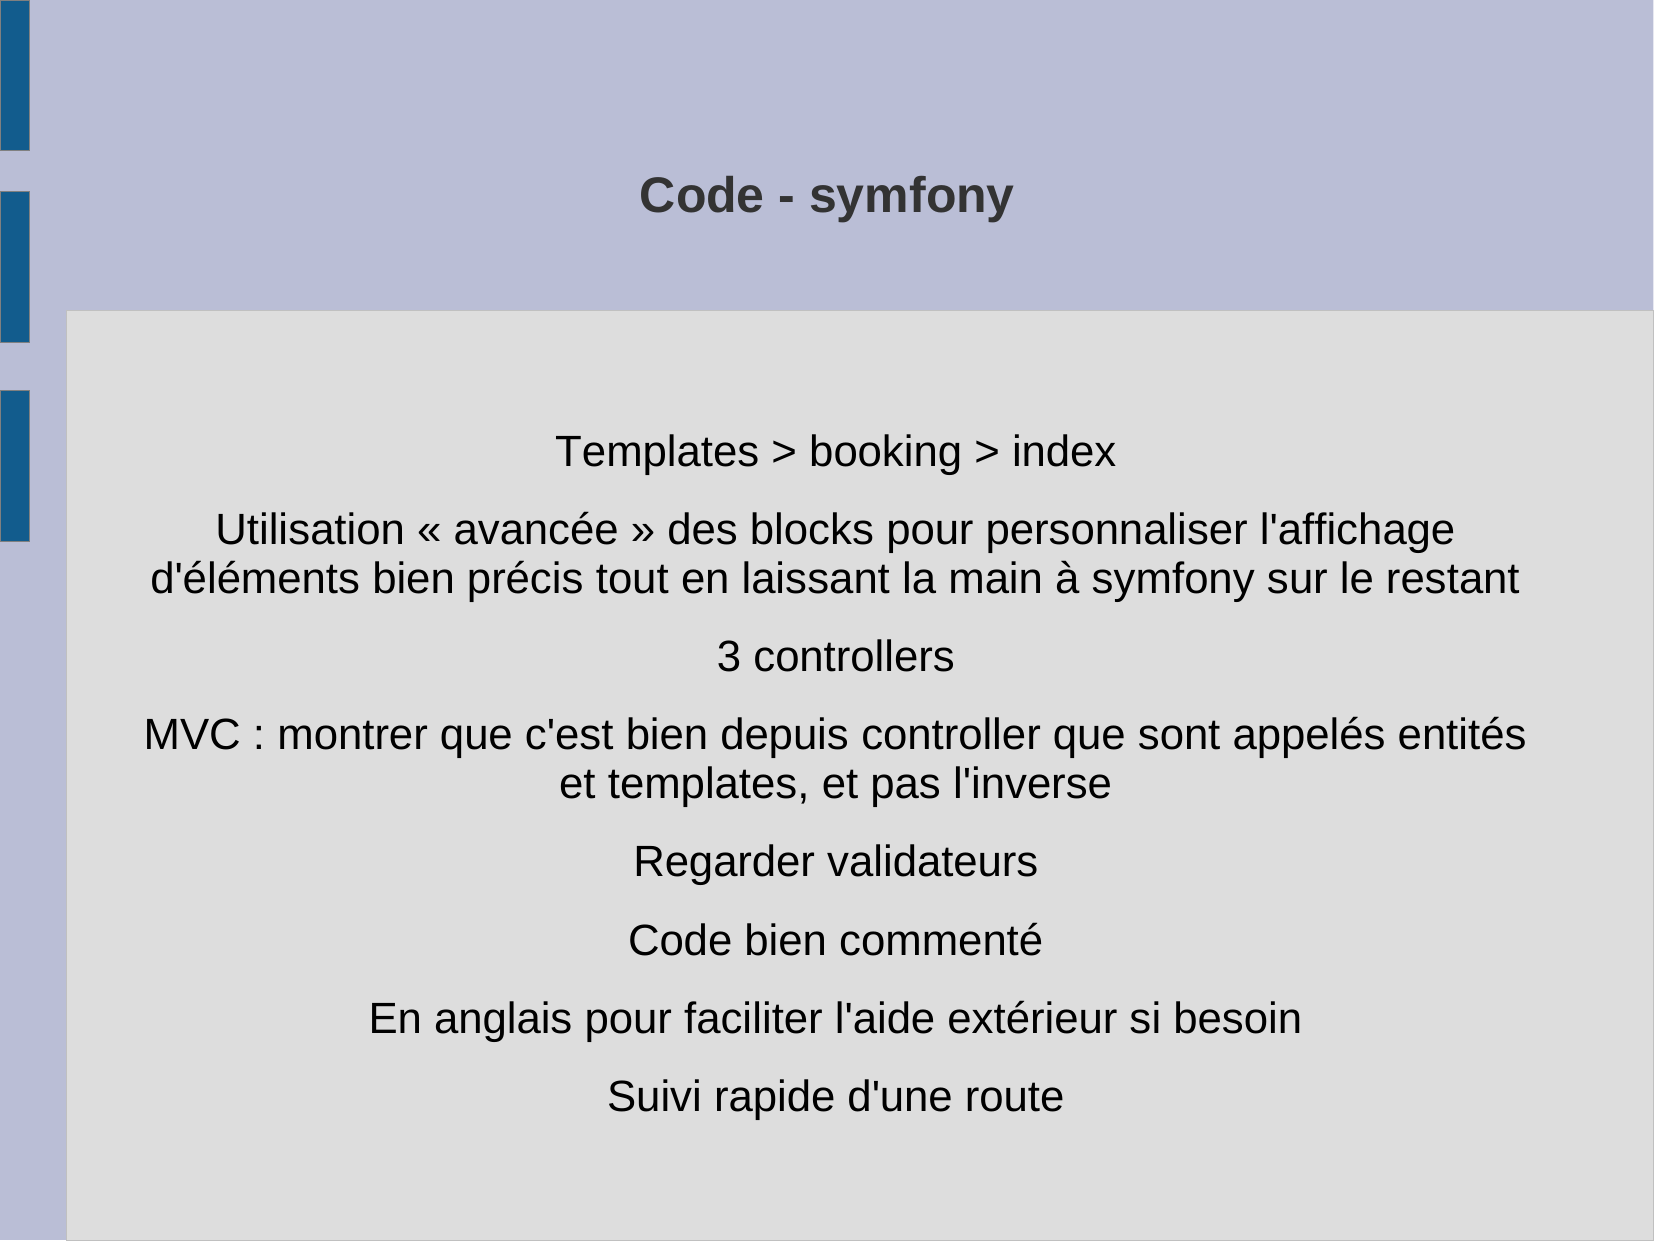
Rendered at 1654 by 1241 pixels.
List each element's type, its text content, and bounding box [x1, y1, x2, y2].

list Templates > booking > index Utilisation « avancée » des blocks pour personnaliser l'affichage d'éléments bien précis tout en laissant la main à symfony sur le restant 3 controllers MVC : montrer que c'est bien depuis controller que sont appelés entités et templates, et pas l'inverse Regarder validateurs Code bien commenté En anglais pour faciliter l'aide extérieur si besoin Suivi rapide d'une route [129, 426, 1542, 1122]
title Code - symfony [121, 91, 1534, 299]
